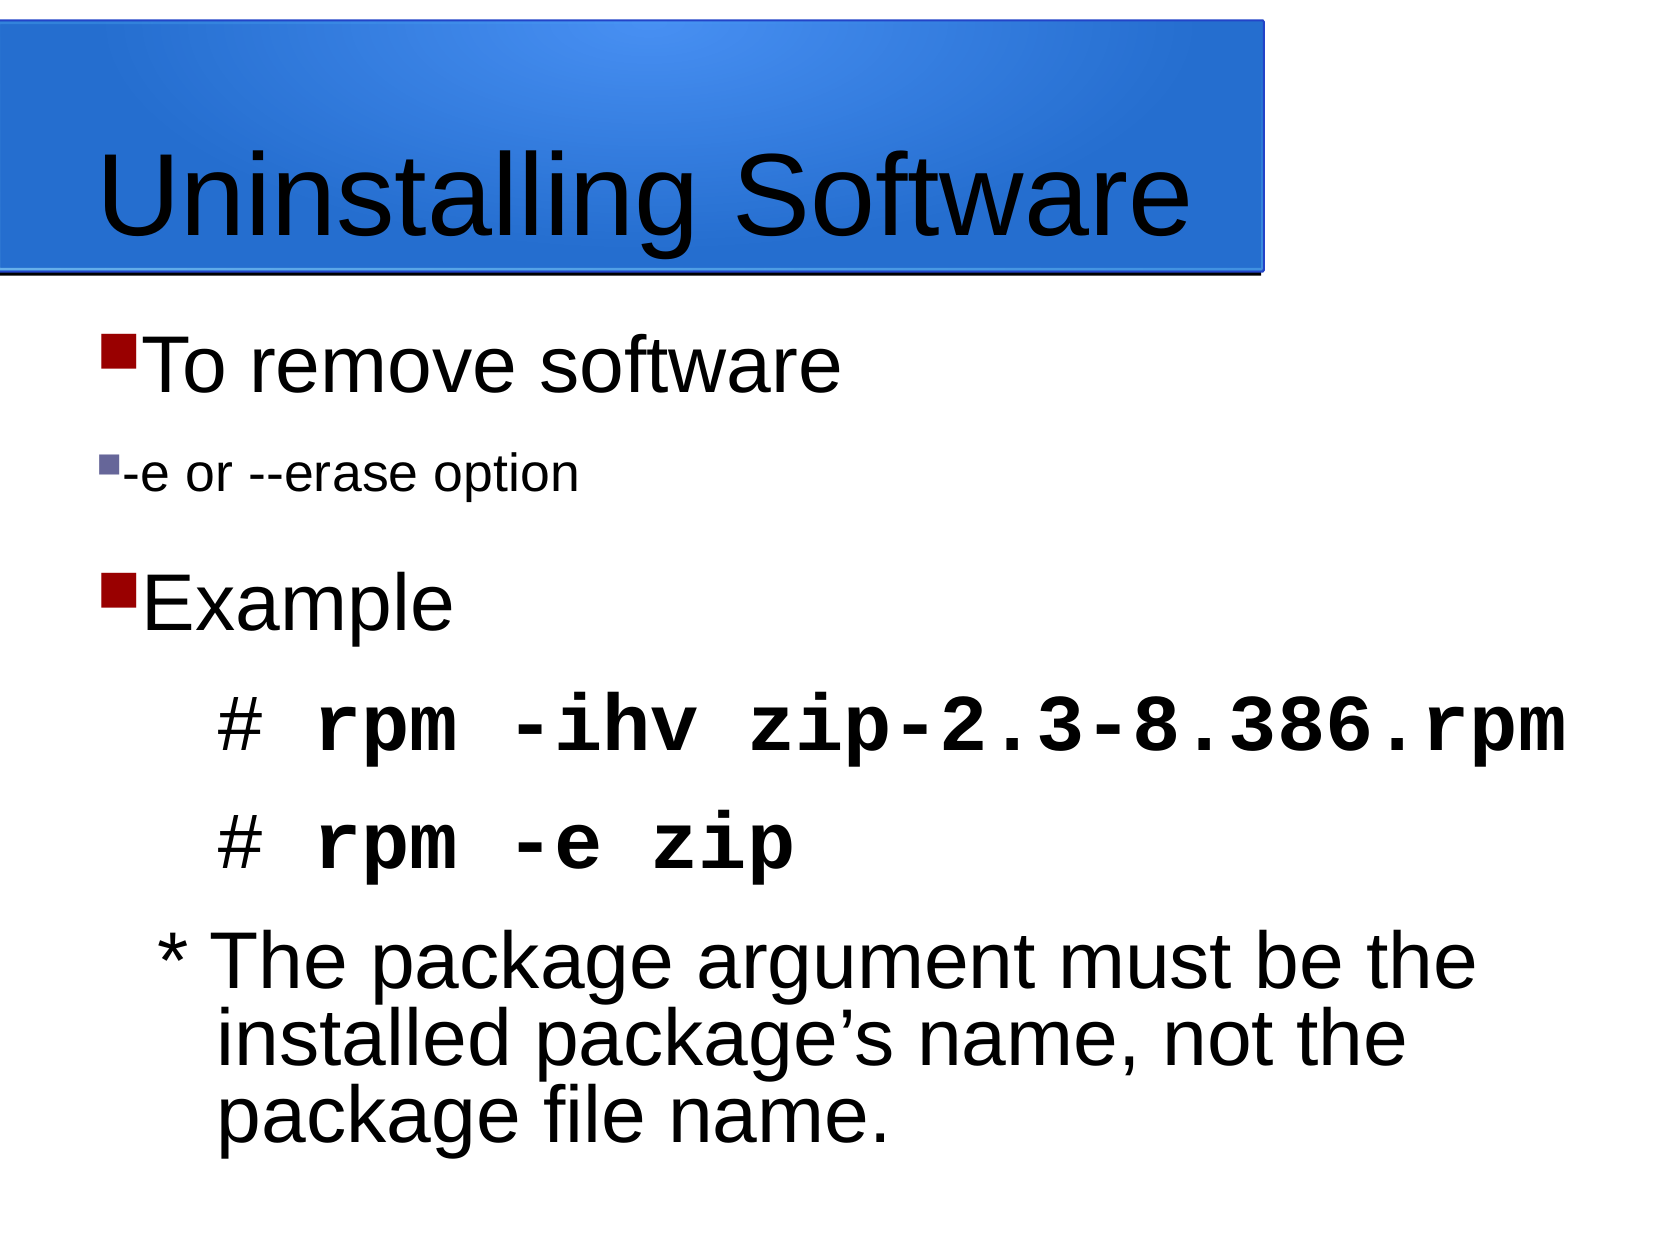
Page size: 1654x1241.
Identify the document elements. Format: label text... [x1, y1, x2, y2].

list To remove software -e or --erase option Example # rpm -ihv zip-2.3-8.386.rpm # rpm -e zip * The package argument must be the installed package’s name, not the package file name. [96, 330, 1571, 1241]
title Uninstalling Software [96, 85, 1571, 293]
